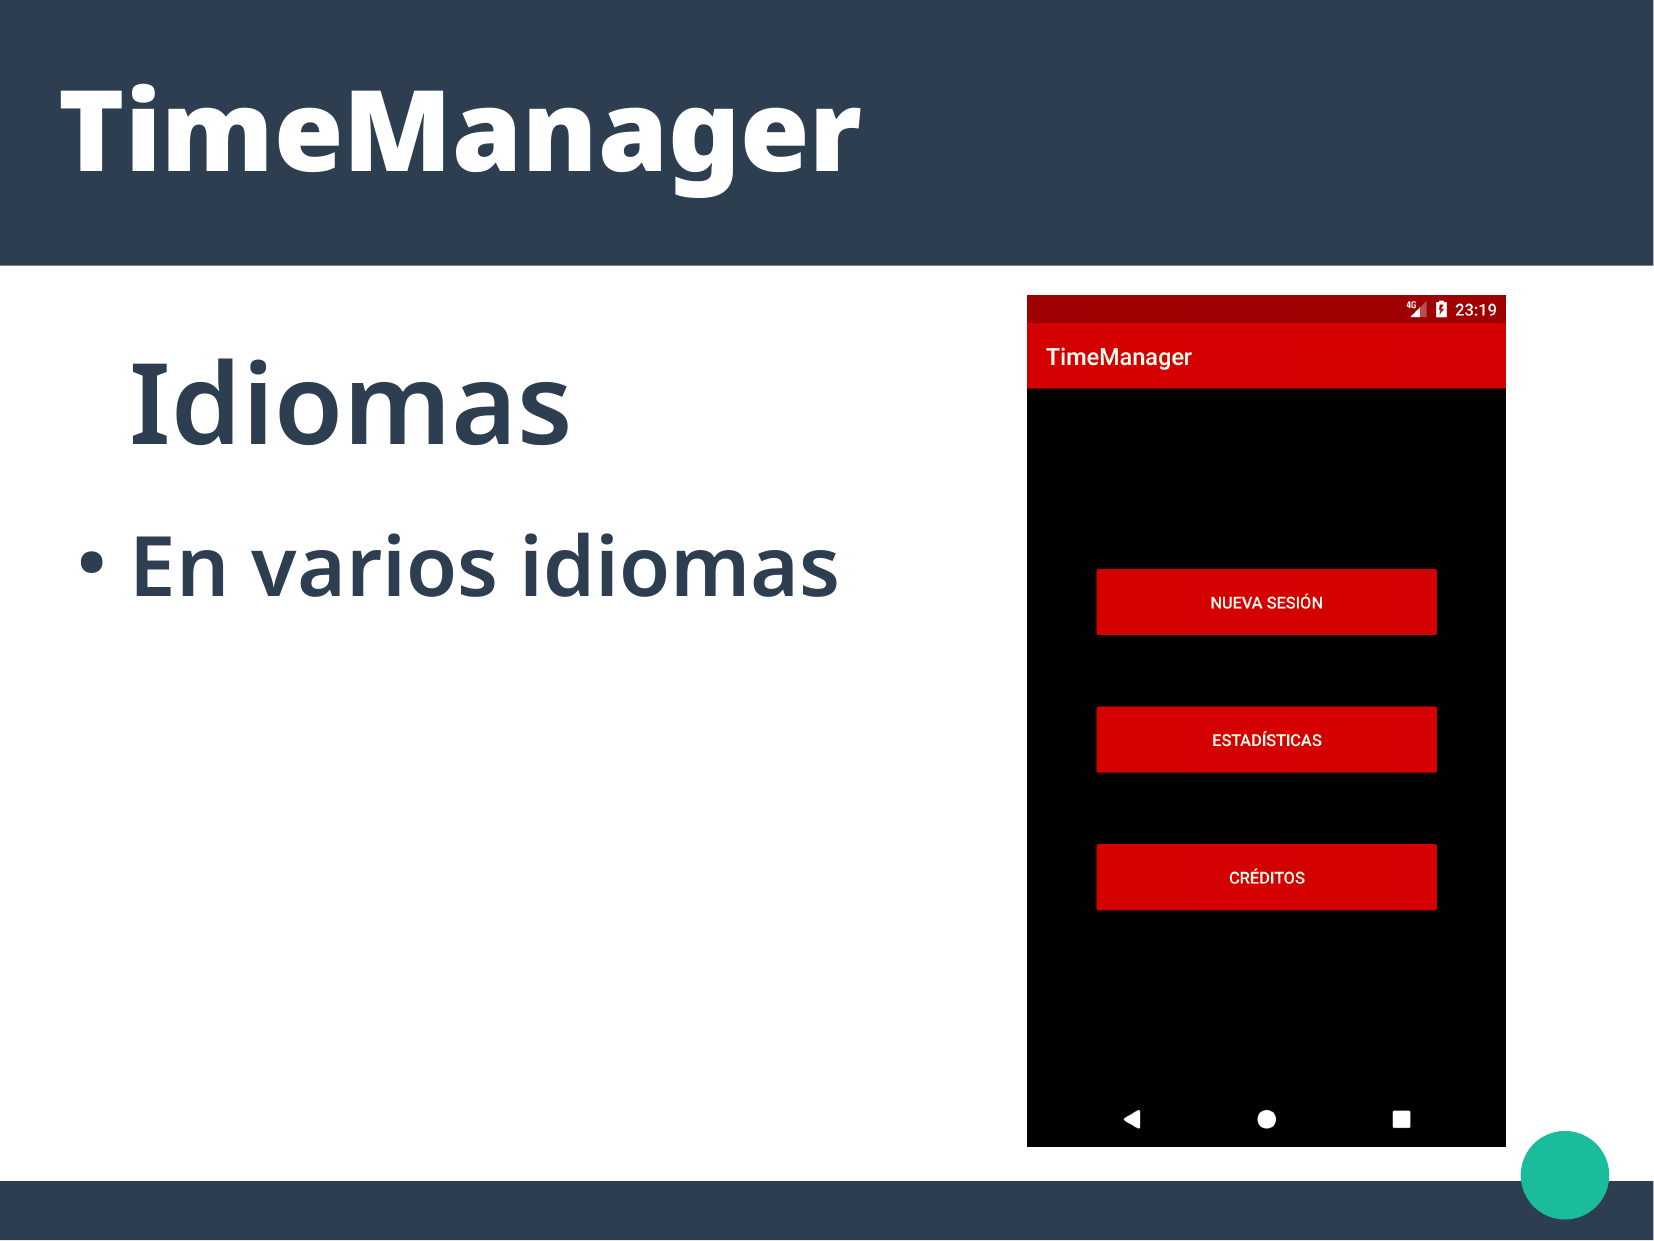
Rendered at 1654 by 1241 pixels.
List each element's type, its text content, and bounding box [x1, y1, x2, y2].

picture [1027, 295, 1506, 1147]
title TimeManager [59, 49, 1595, 207]
list Idiomas En varios idiomas [59, 324, 1595, 1152]
